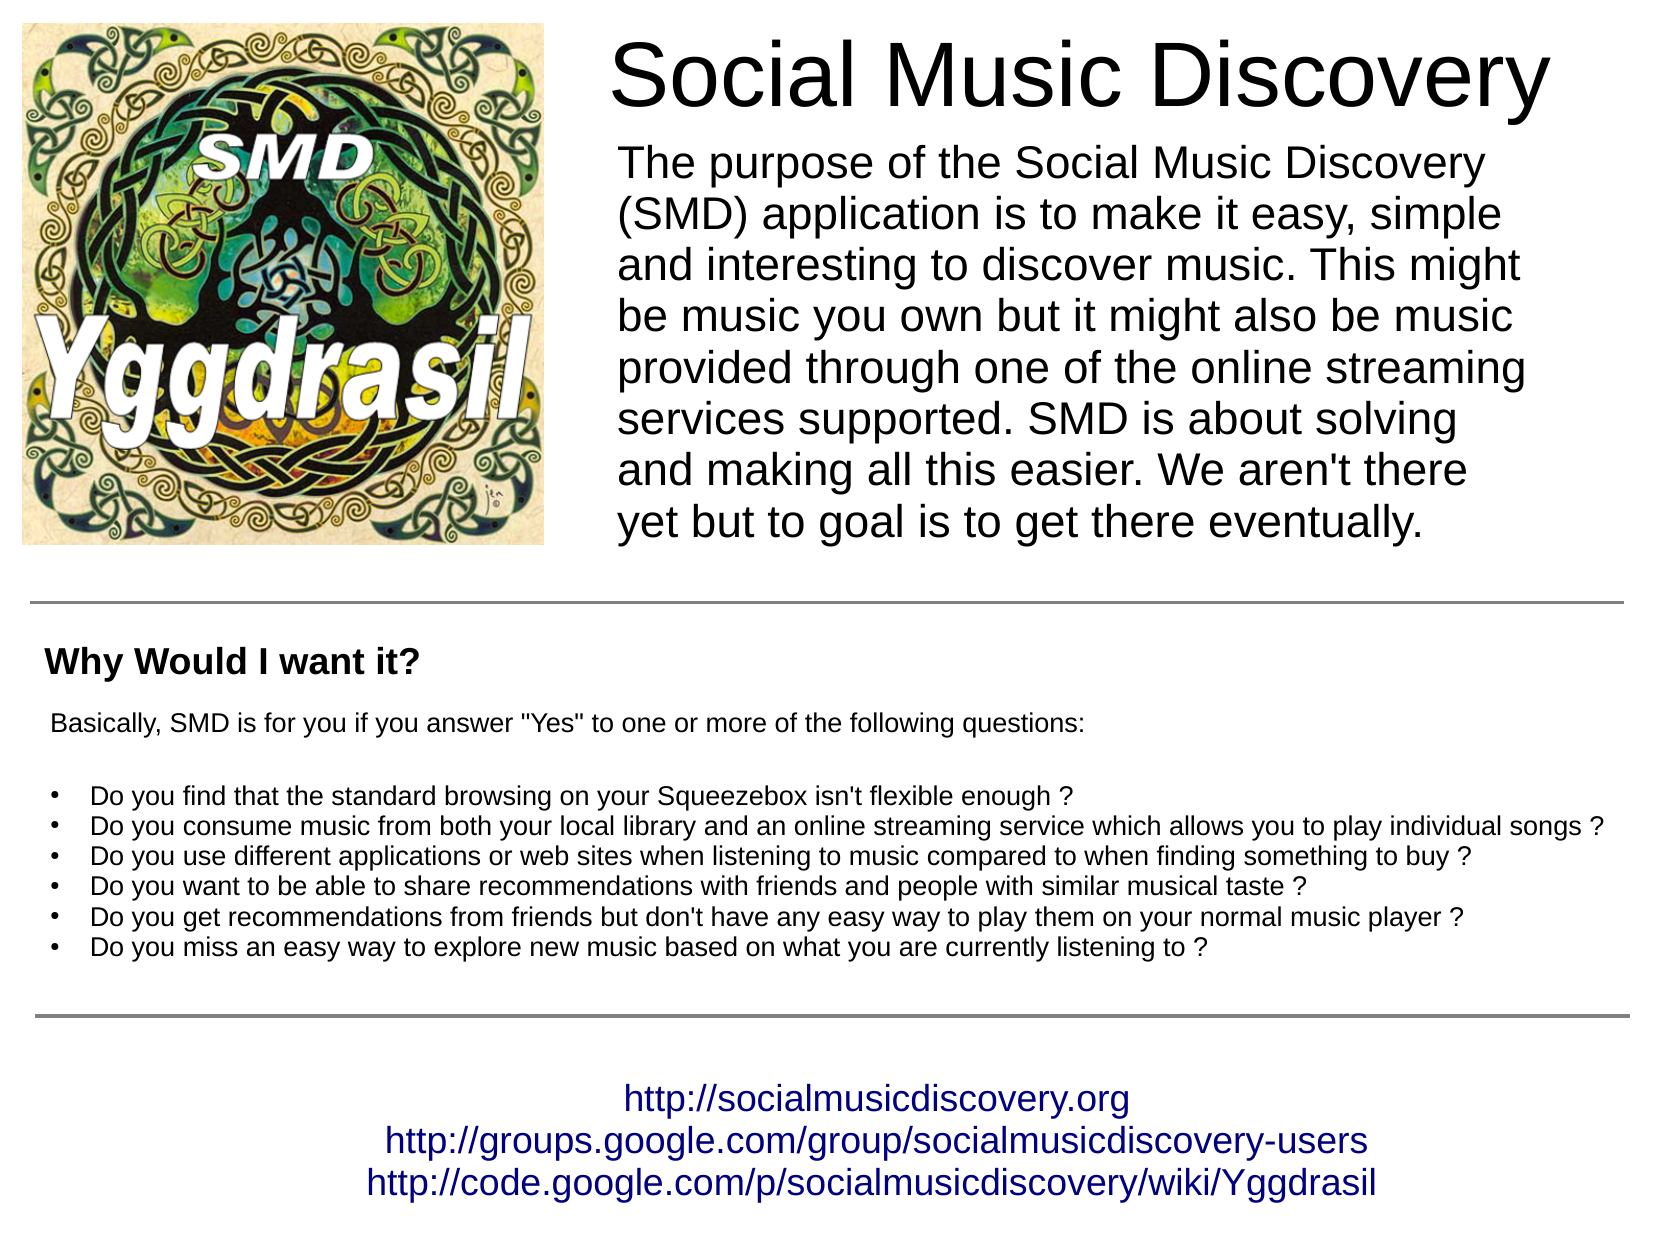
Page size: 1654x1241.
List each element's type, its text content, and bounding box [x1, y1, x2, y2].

text_box The purpose of the Social Music Discovery (SMD) application is to make it easy, simple and interesting to discover music. This might be music you own but it might also be music provided through one of the online streaming services supported. SMD is about solving and making all this easier. We aren't there yet but to goal is to get there eventually. [602, 129, 1548, 553]
picture [22, 23, 544, 545]
text_box Basically, SMD is for you if you answer "Yes" to one or more of the following questions: Do you find that the standard browsing on your Squeezebox isn't flexible enough ? Do you consume music from both your local library and an online streaming service which allows you to play individual songs ? Do you use different applications or web sites when listening to music compared to when finding something to buy ? Do you want to be able to share recommendations with friends and people with similar musical taste ? Do you get recommendations from friends but don't have any easy way to play them on your normal music player ? Do you miss an easy way to explore new music based on what you are currently listening to ? [35, 670, 1617, 1010]
text_box http://socialmusicdiscovery.org http://groups.google.com/group/socialmusicdiscovery-users http://code.google.com/p/socialmusicdiscovery/wiki/Yggdrasil [183, 1070, 1571, 1212]
title Social Music Discovery [608, 23, 1648, 127]
text_box Why Would I want it? [29, 632, 532, 691]
